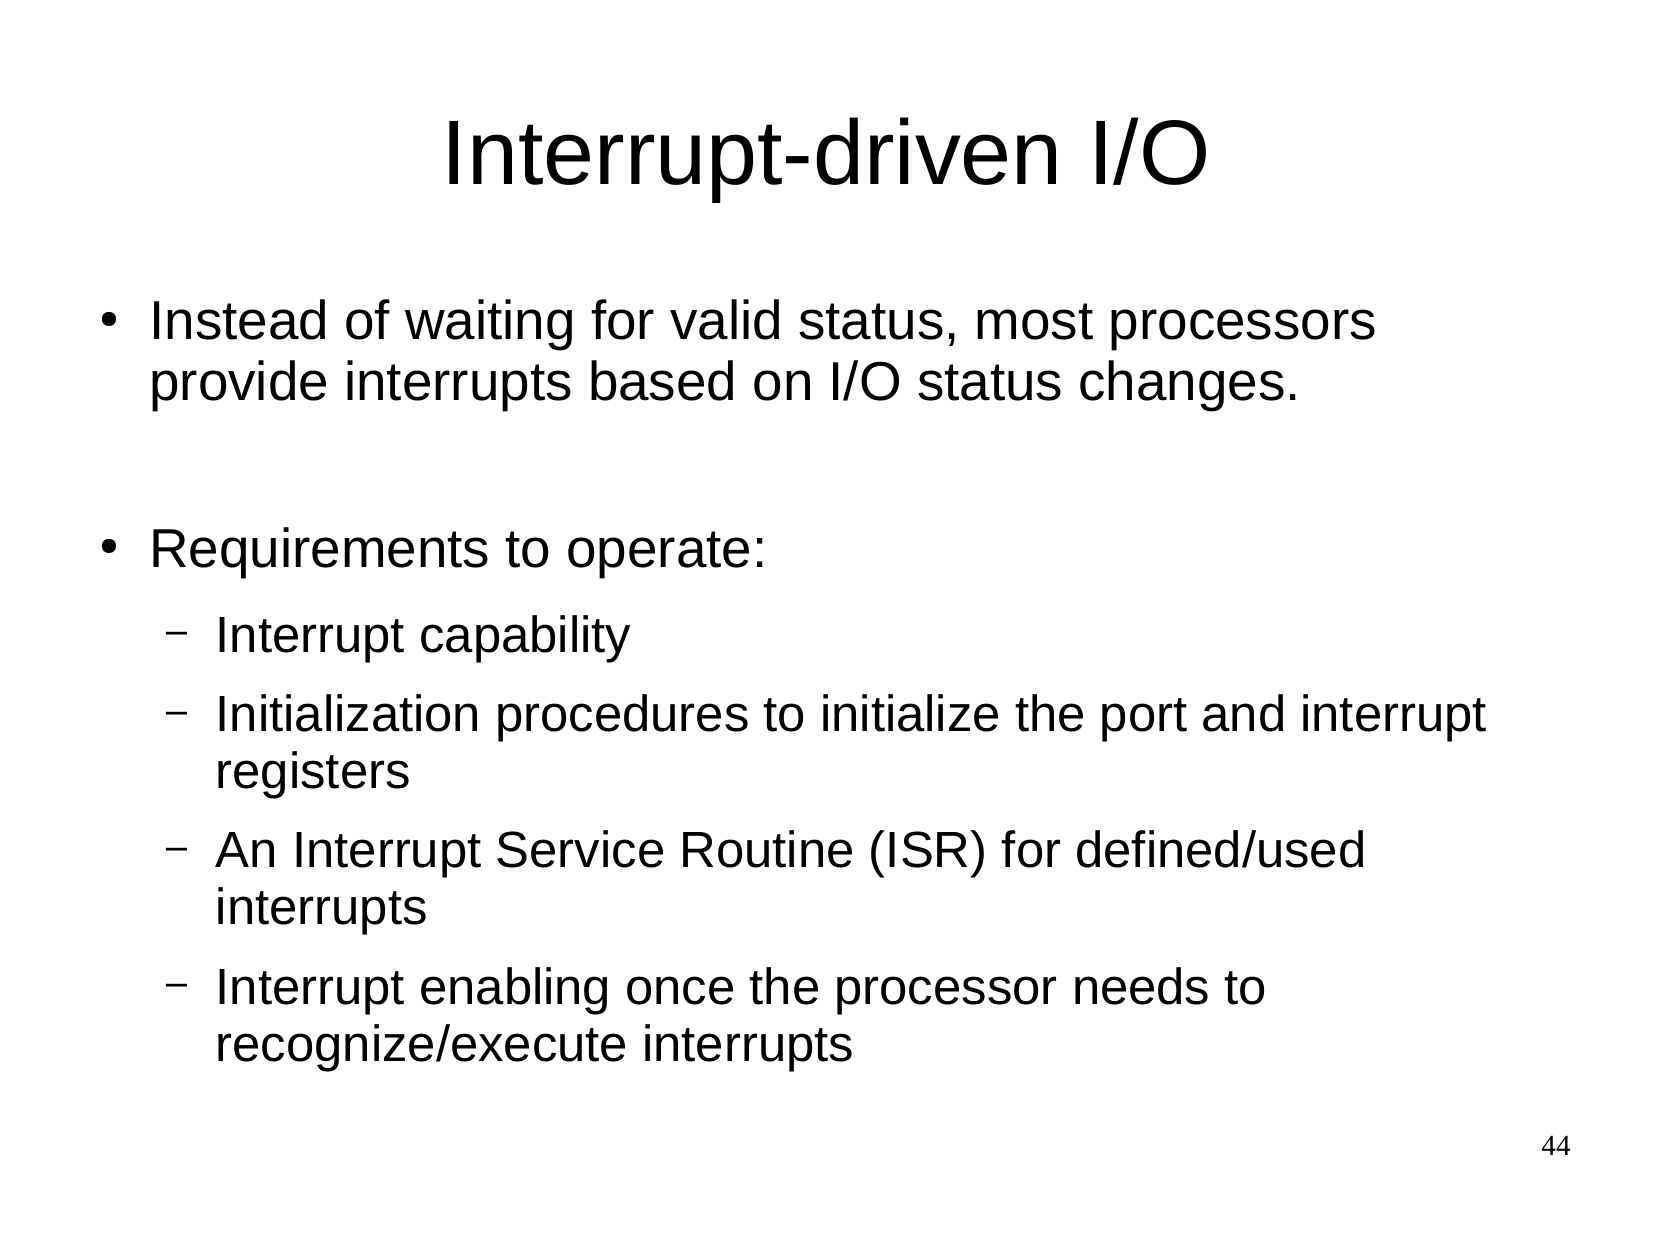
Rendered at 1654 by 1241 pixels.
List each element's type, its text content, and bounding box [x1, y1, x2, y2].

title Interrupt-driven I/O [82, 49, 1571, 257]
list Instead of waiting for valid status, most processors provide interrupts based on I/O status changes. Requirements to operate: Interrupt capability Initialization procedures to initialize the port and interrupt registers An Interrupt Service Routine (ISR) for defined/used interrupts Interrupt enabling once the processor needs to recognize/execute interrupts [82, 290, 1538, 1081]
